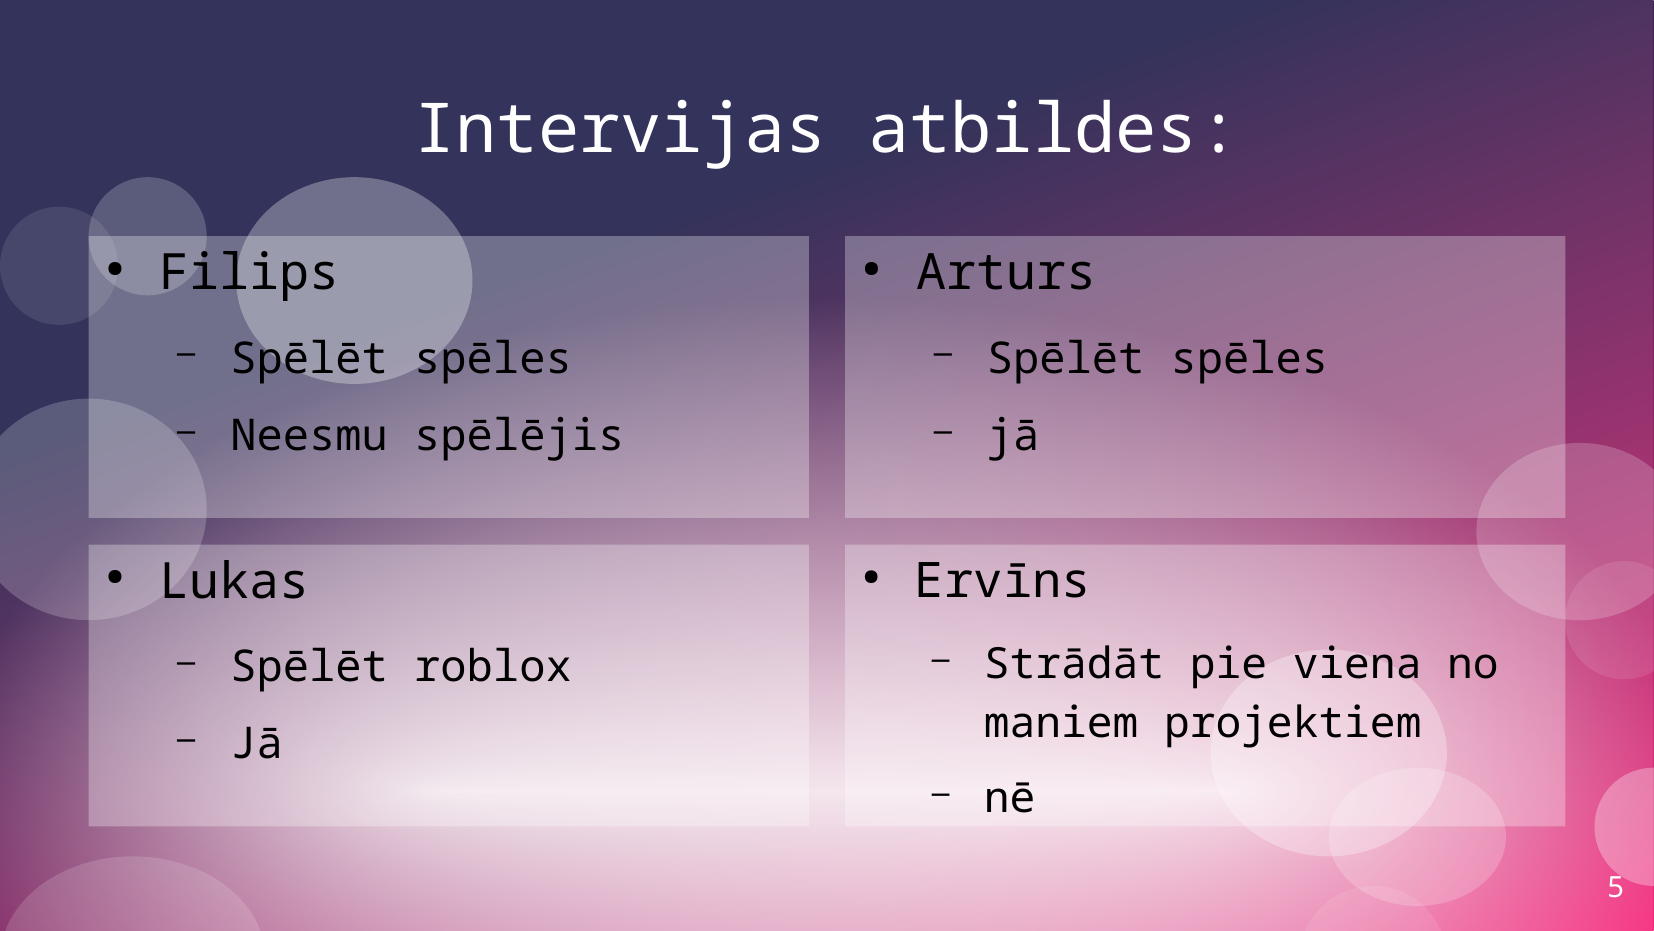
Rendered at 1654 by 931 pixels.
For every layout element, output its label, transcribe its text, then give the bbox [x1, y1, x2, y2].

list Arturs Spēlēt spēles jā [845, 236, 1566, 518]
list Lukas Spēlēt roblox Jā [88, 544, 809, 827]
title Intervijas atbildes: [88, 44, 1565, 207]
list Ervīns Strādāt pie viena no maniem projektiem nē [845, 544, 1566, 827]
list Filips Spēlēt spēles Neesmu spēlējis [88, 236, 809, 518]
